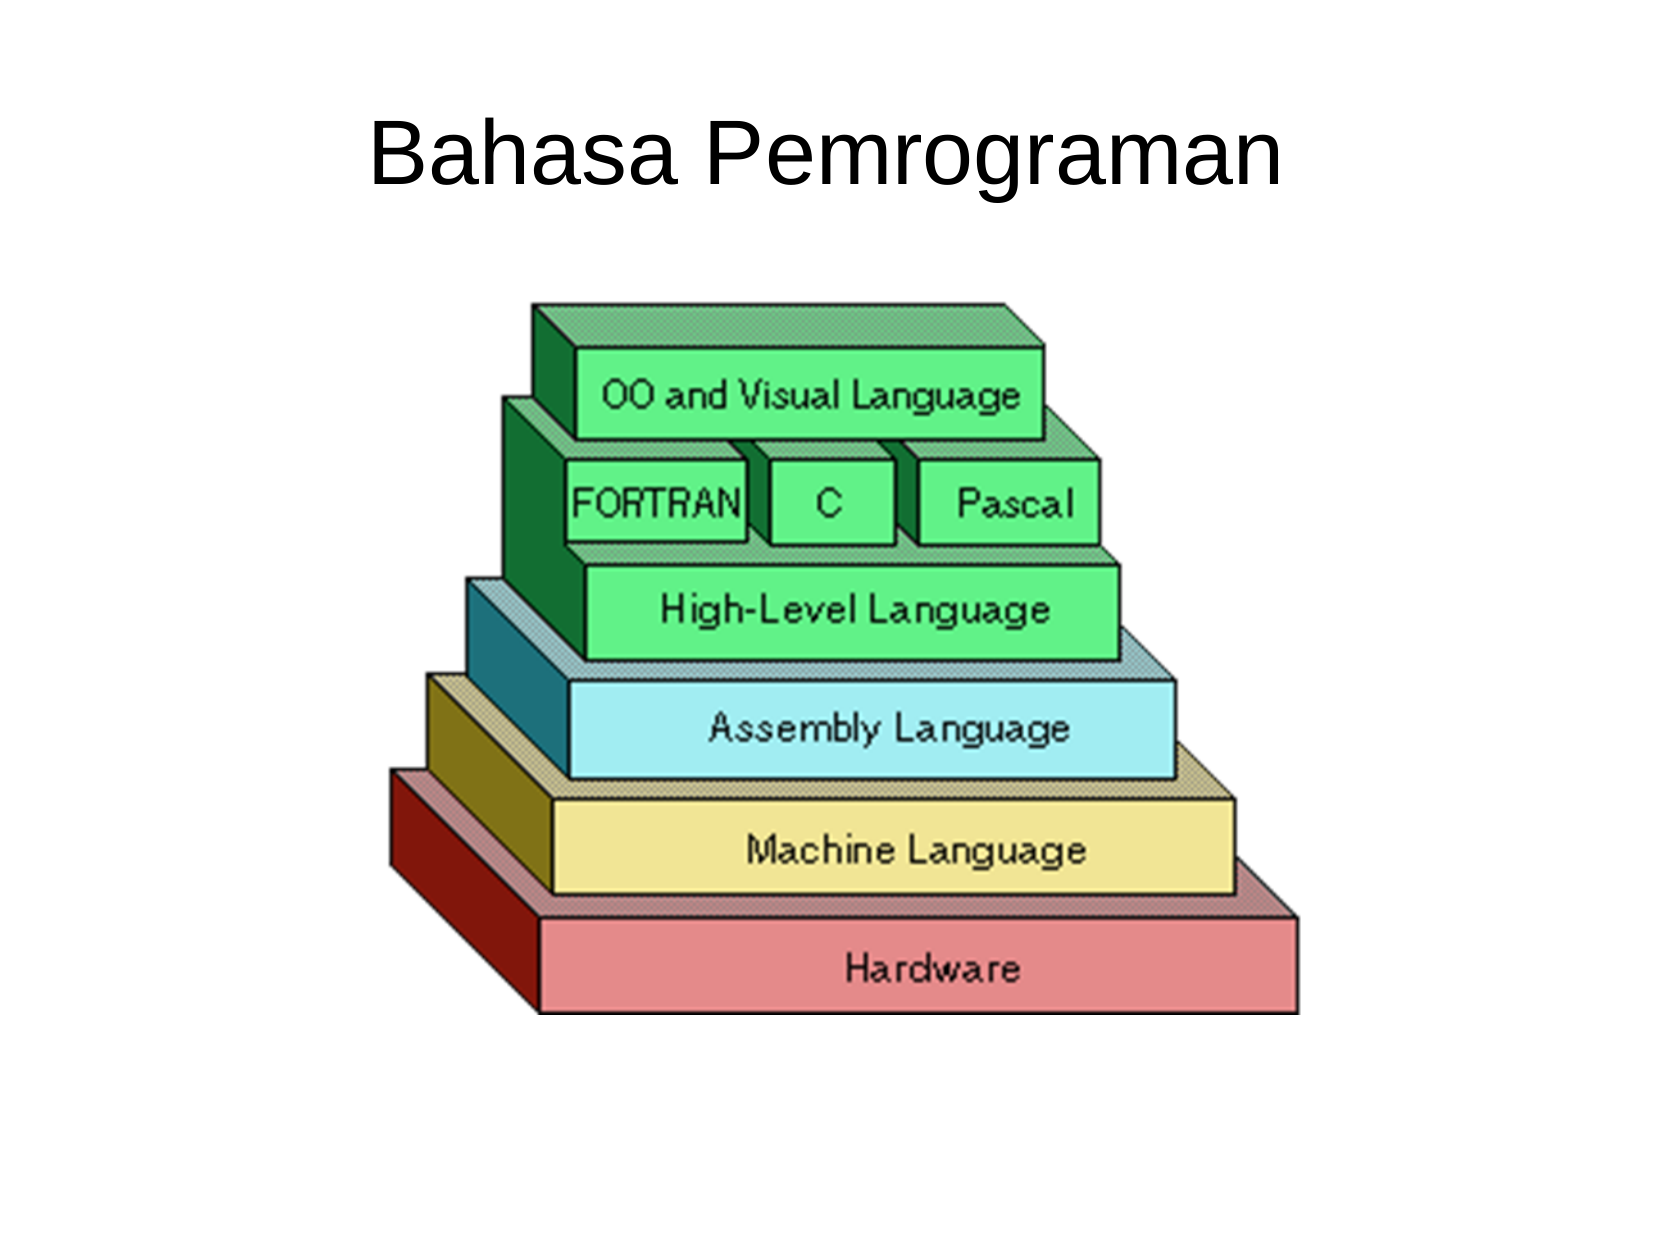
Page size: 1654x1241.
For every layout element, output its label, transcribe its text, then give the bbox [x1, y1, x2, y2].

title Bahasa Pemrograman [82, 49, 1571, 257]
picture [383, 290, 1306, 1015]
